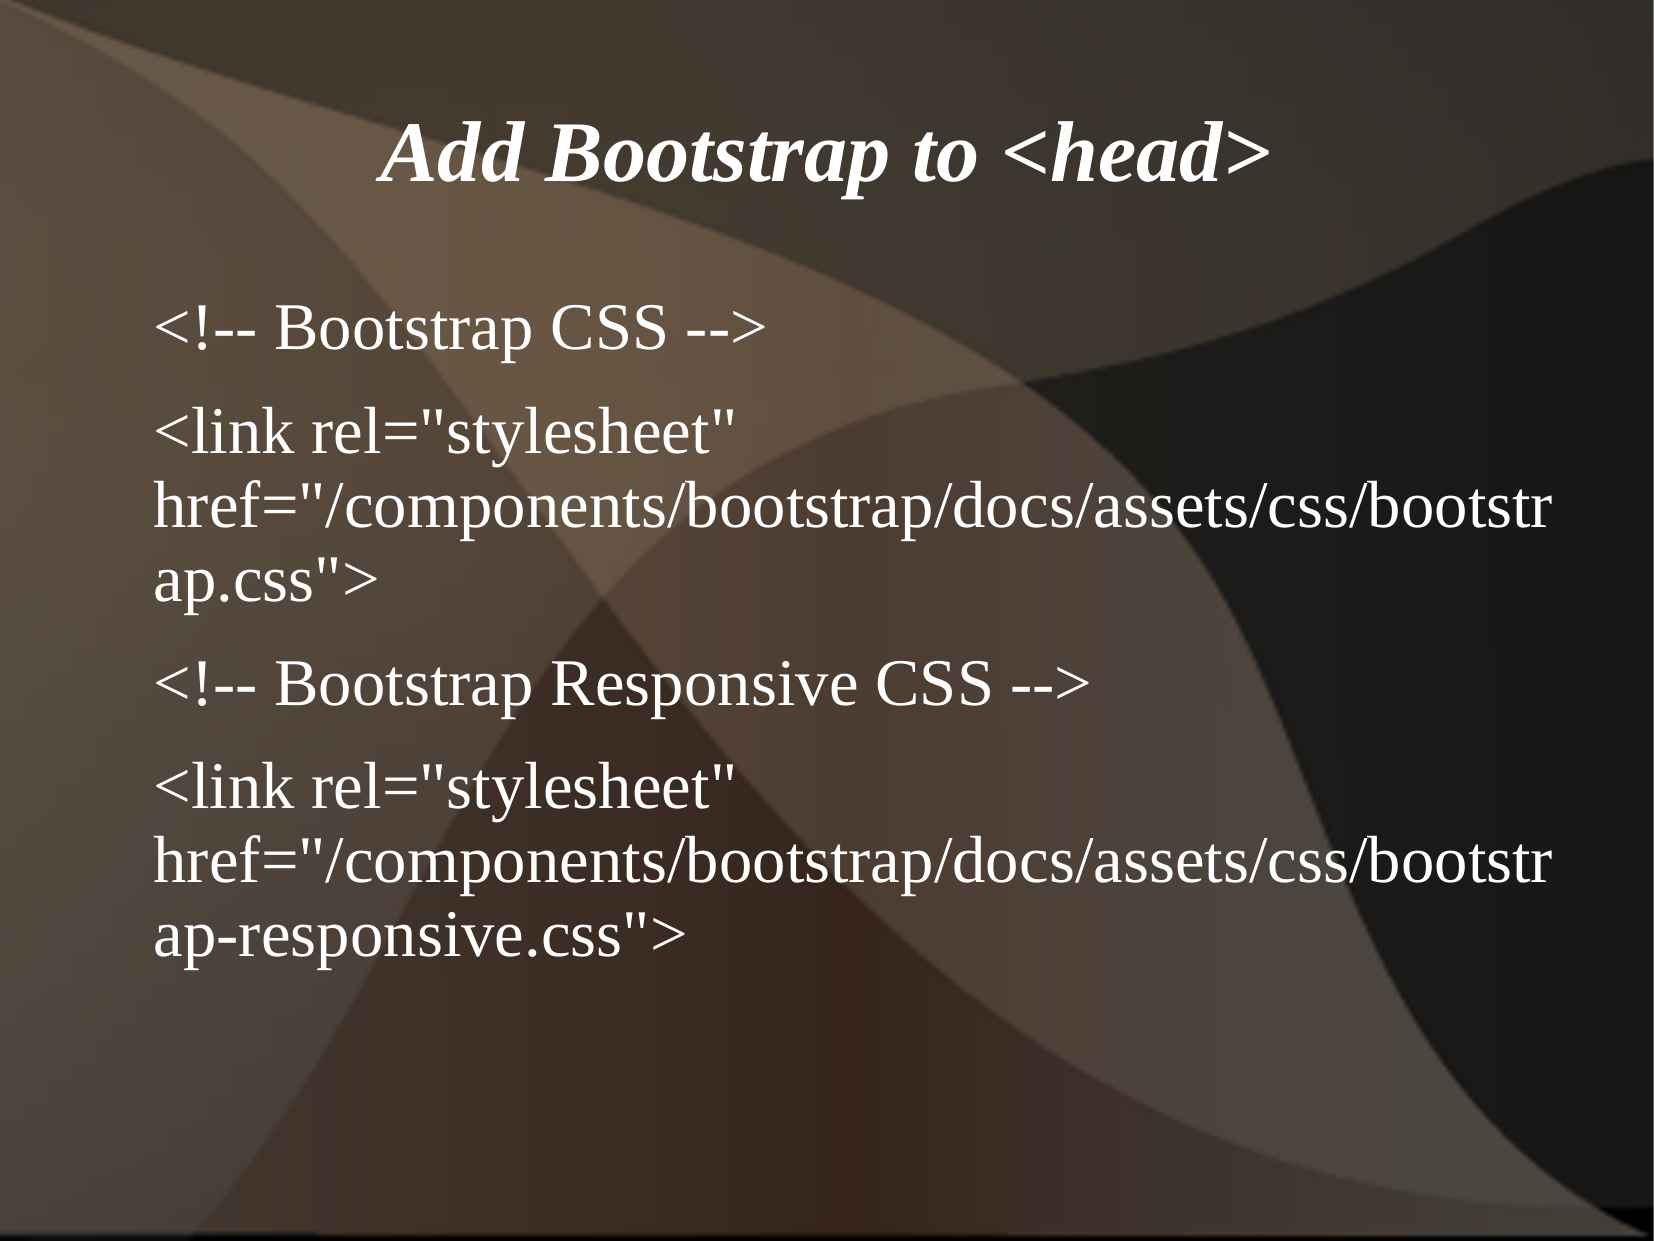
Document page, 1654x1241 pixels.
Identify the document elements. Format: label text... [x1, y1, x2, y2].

list <!-- Bootstrap CSS --> <link rel="stylesheet" href="/components/bootstrap/docs/assets/css/bootstrap.css"> <!-- Bootstrap Responsive CSS --> <link rel="stylesheet" href="/components/bootstrap/docs/assets/css/bootstrap-responsive.css"> [82, 290, 1571, 1109]
picture [0, 0, 1654, 1241]
title Add Bootstrap to <head> [82, 49, 1571, 257]
